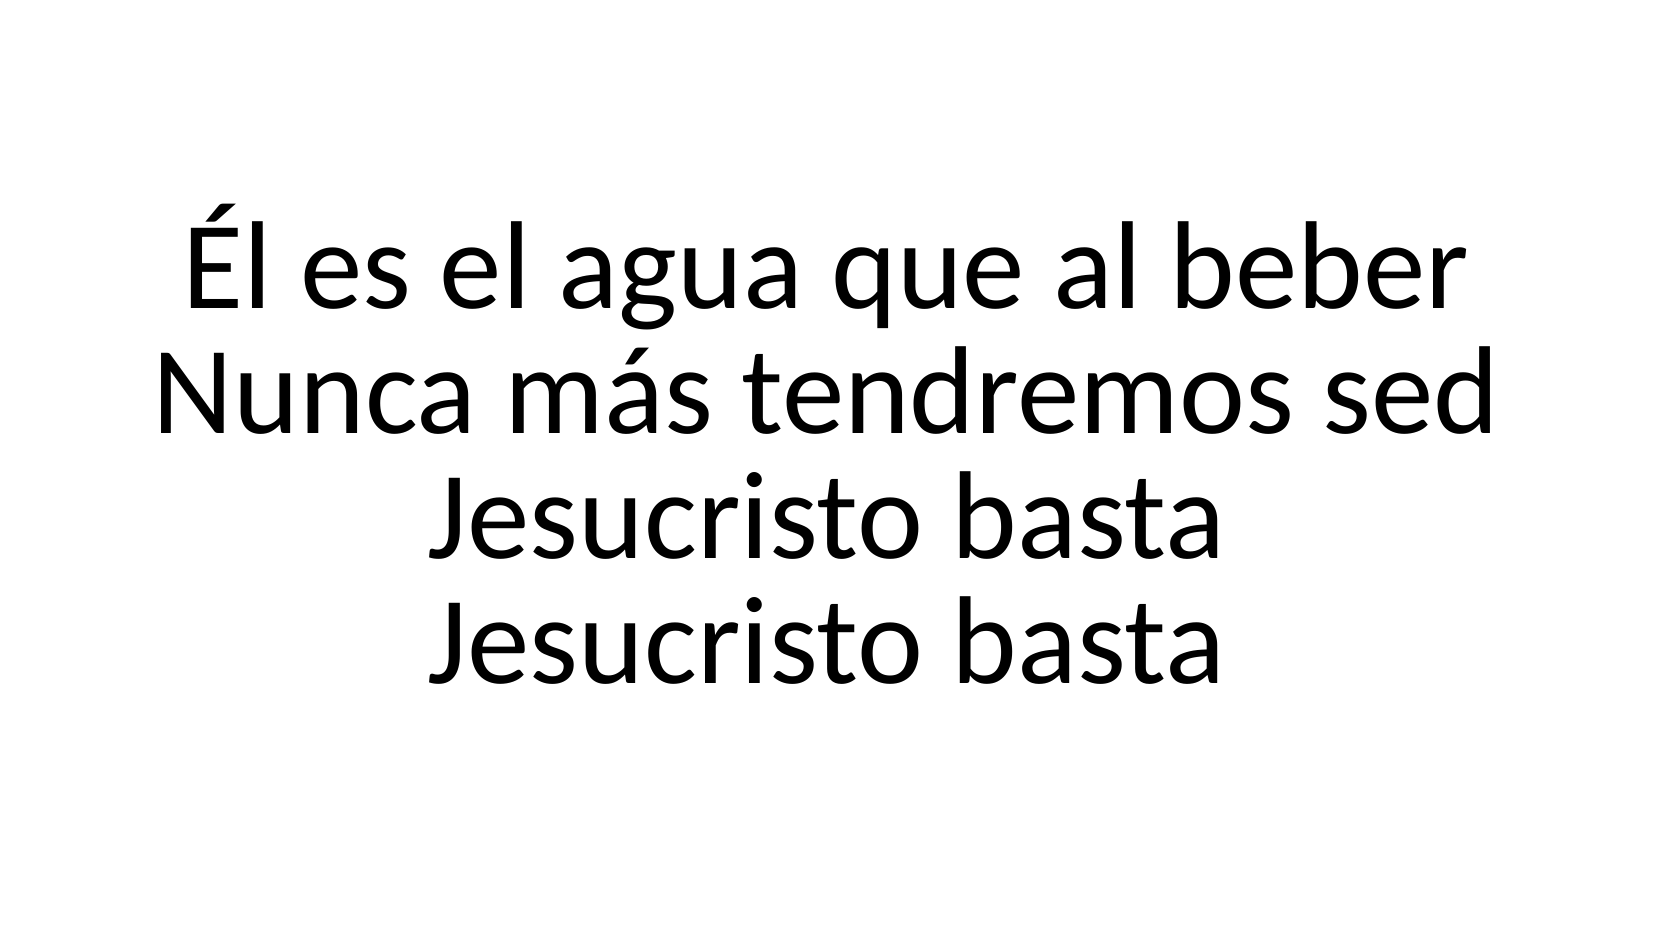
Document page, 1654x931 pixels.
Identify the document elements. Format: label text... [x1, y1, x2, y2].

title Él es el agua que al beber Nunca más tendremos sed Jesucristo basta Jesucristo basta [0, 0, 1654, 931]
